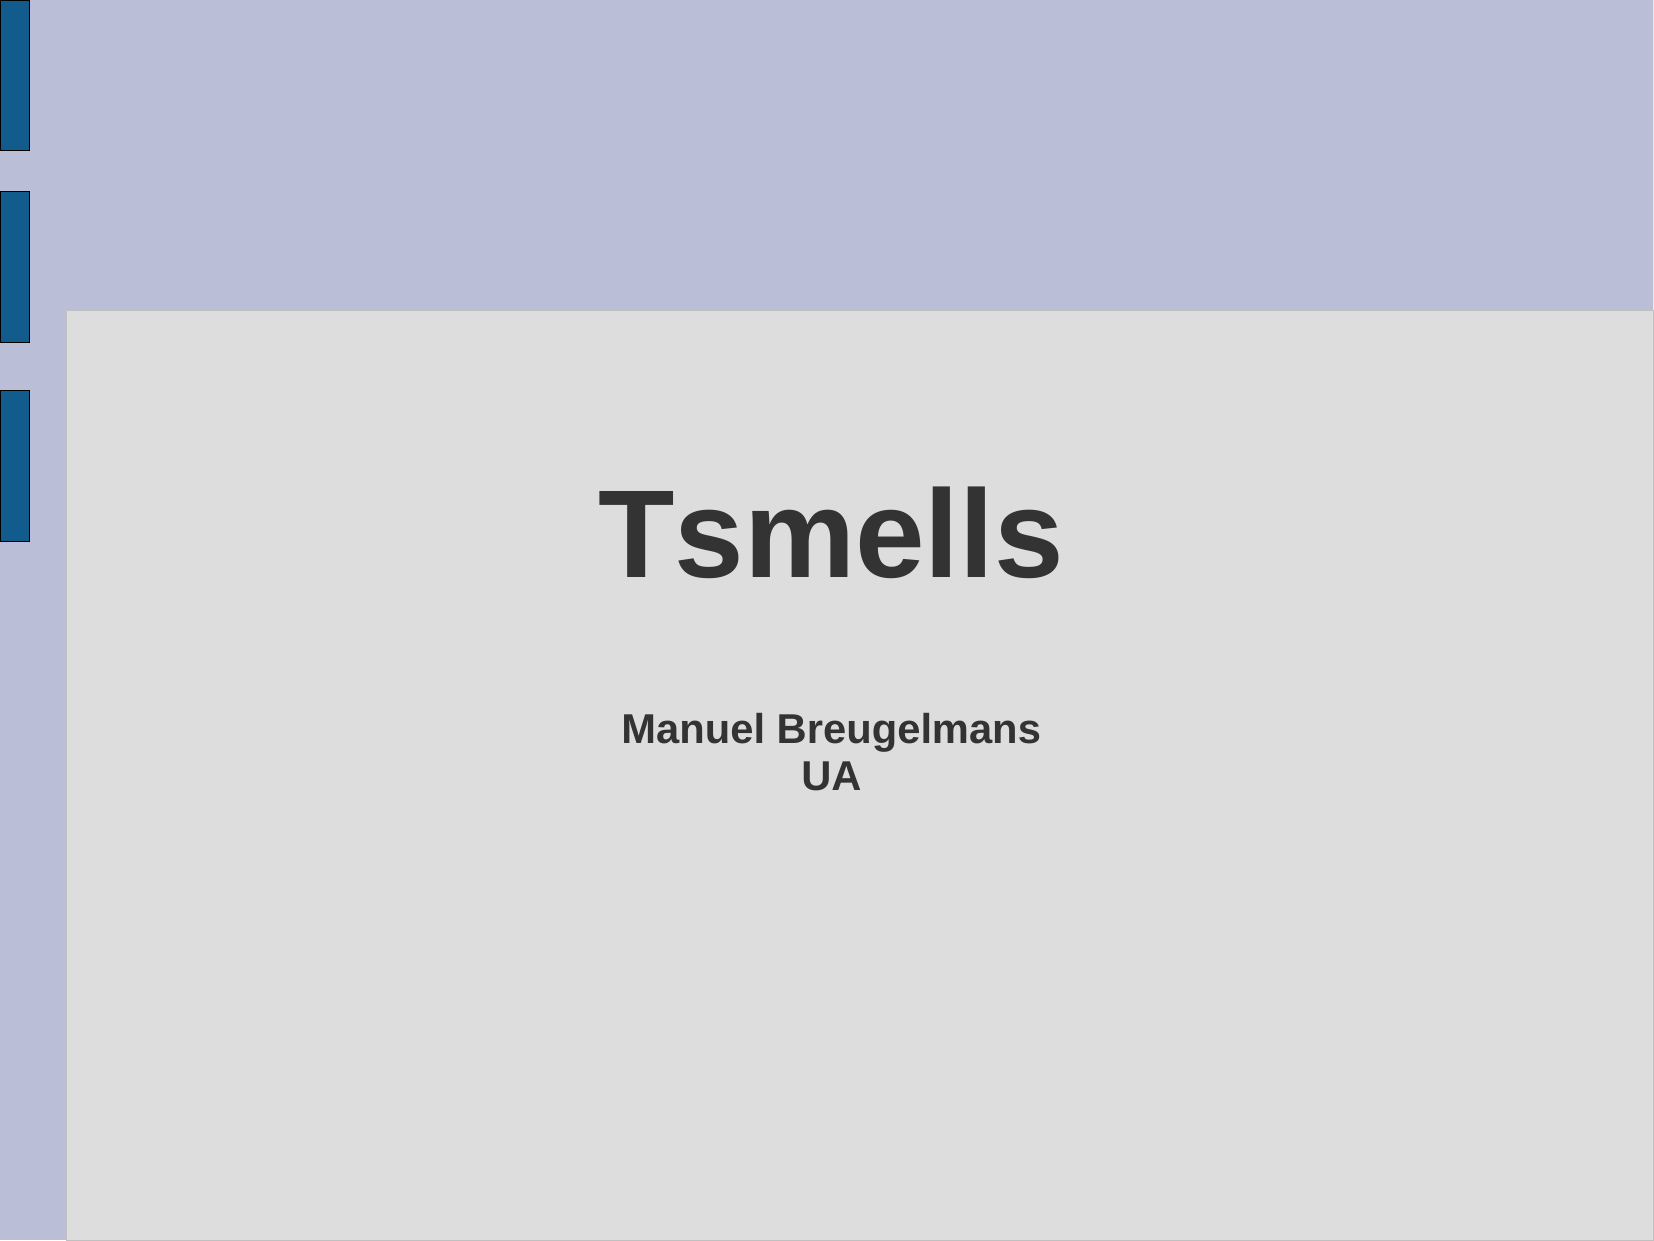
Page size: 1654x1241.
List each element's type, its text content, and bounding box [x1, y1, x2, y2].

title Tsmells Manuel Breugelmans UA [125, 437, 1538, 826]
